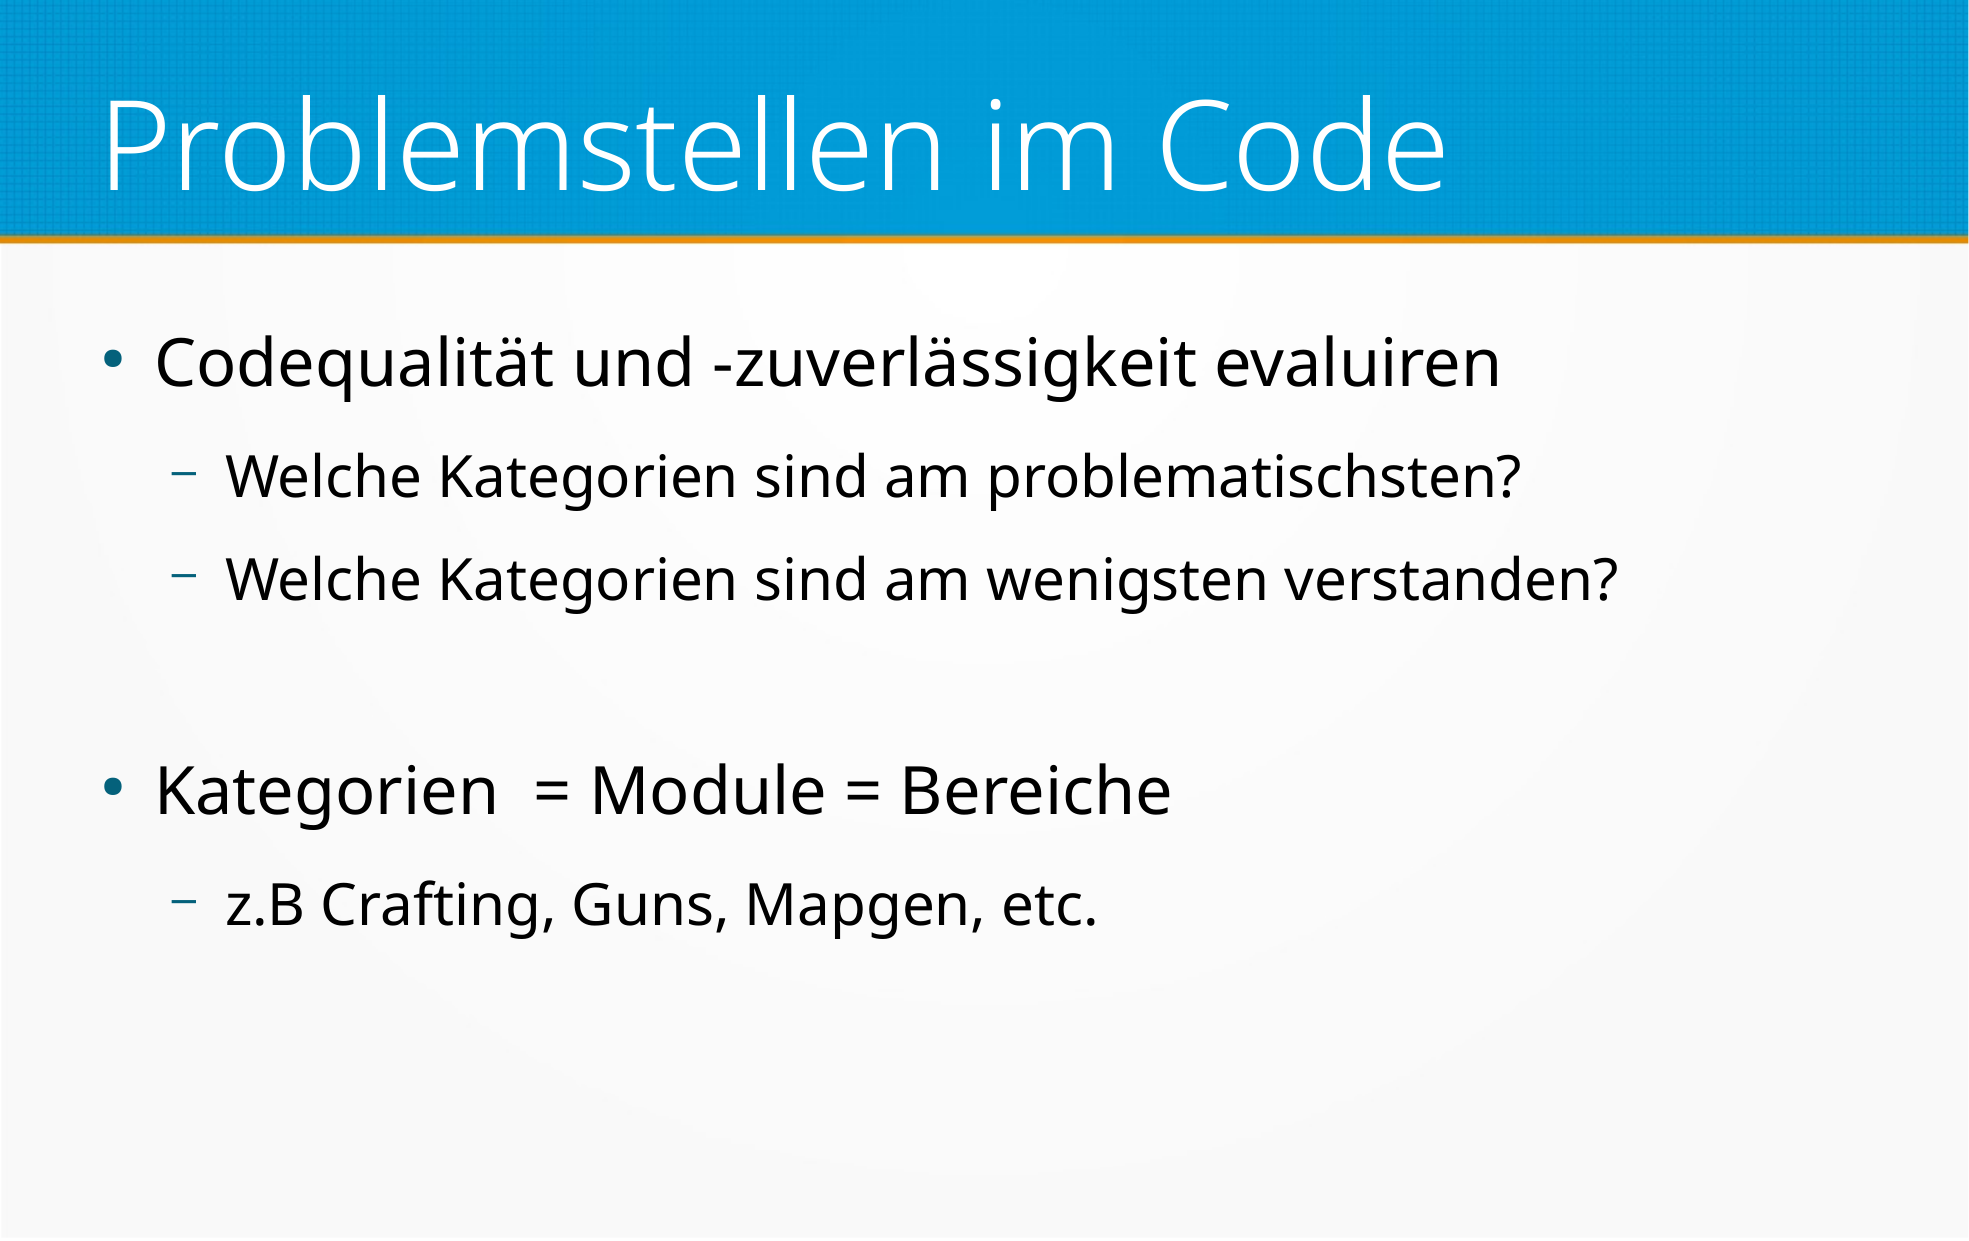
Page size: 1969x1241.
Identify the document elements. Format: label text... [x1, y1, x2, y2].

list Codequalität und -zuverlässigkeit evaluiren Welche Kategorien sind am problematischsten? Welche Kategorien sind am wenigsten verstanden? Kategorien = Module = Bereiche z.B Crafting, Guns, Mapgen, etc. [83, 315, 1846, 1081]
picture [0, 233, 1969, 1241]
title Problemstellen im Code [98, 19, 1870, 227]
